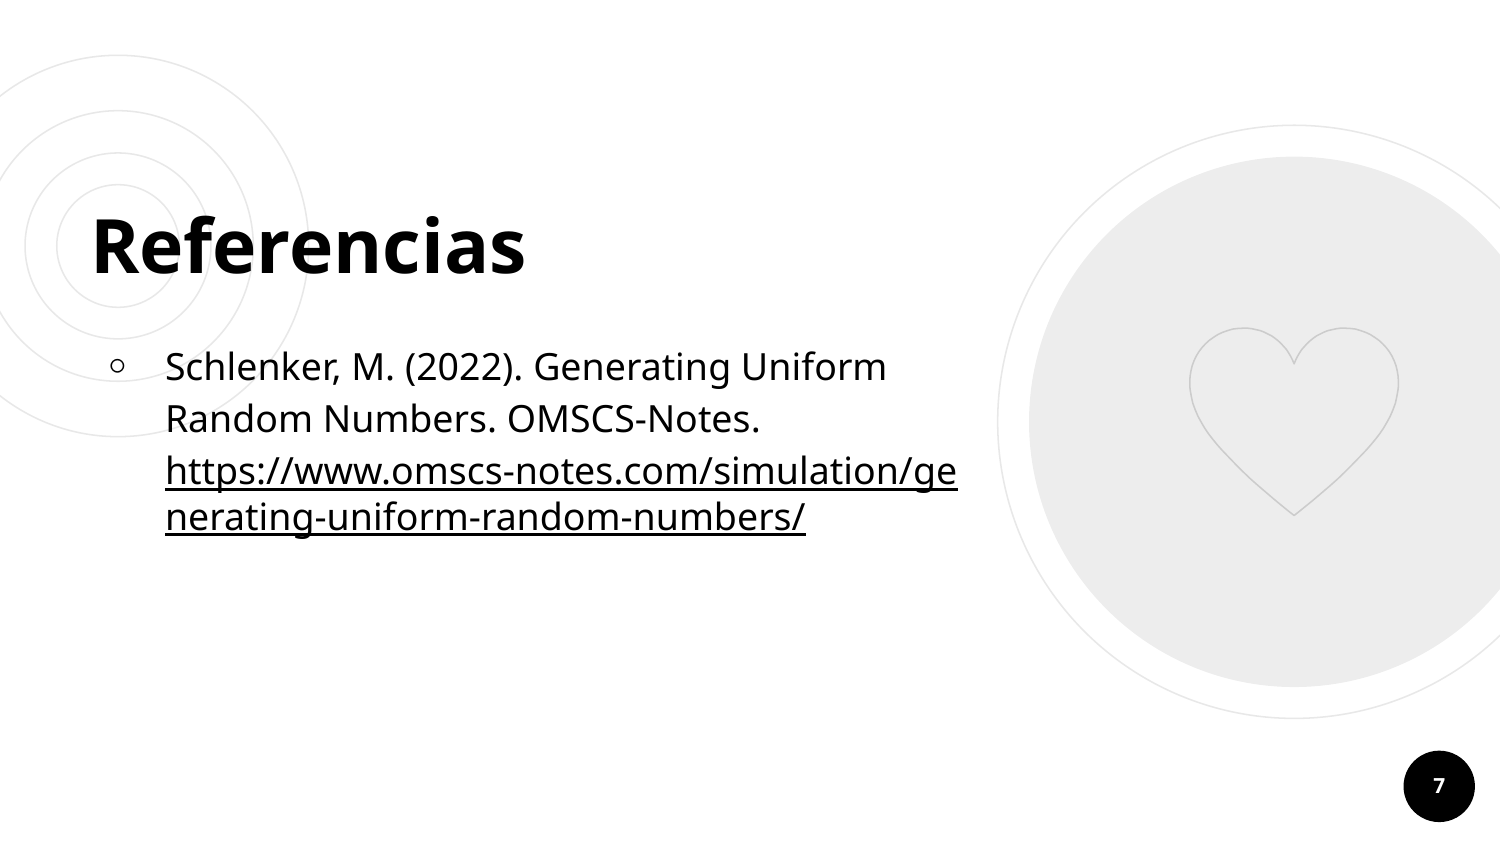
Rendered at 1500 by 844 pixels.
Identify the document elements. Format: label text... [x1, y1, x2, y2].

list Schlenker, M. (2022). Generating Uniform Random Numbers. OMSCS-Notes. https://www.omscs-notes.com/simulation/generating-uniform-random-numbers/ [75, 321, 986, 751]
slide_number <number> [1403, 750, 1475, 823]
title Referencias [75, 191, 932, 304]
